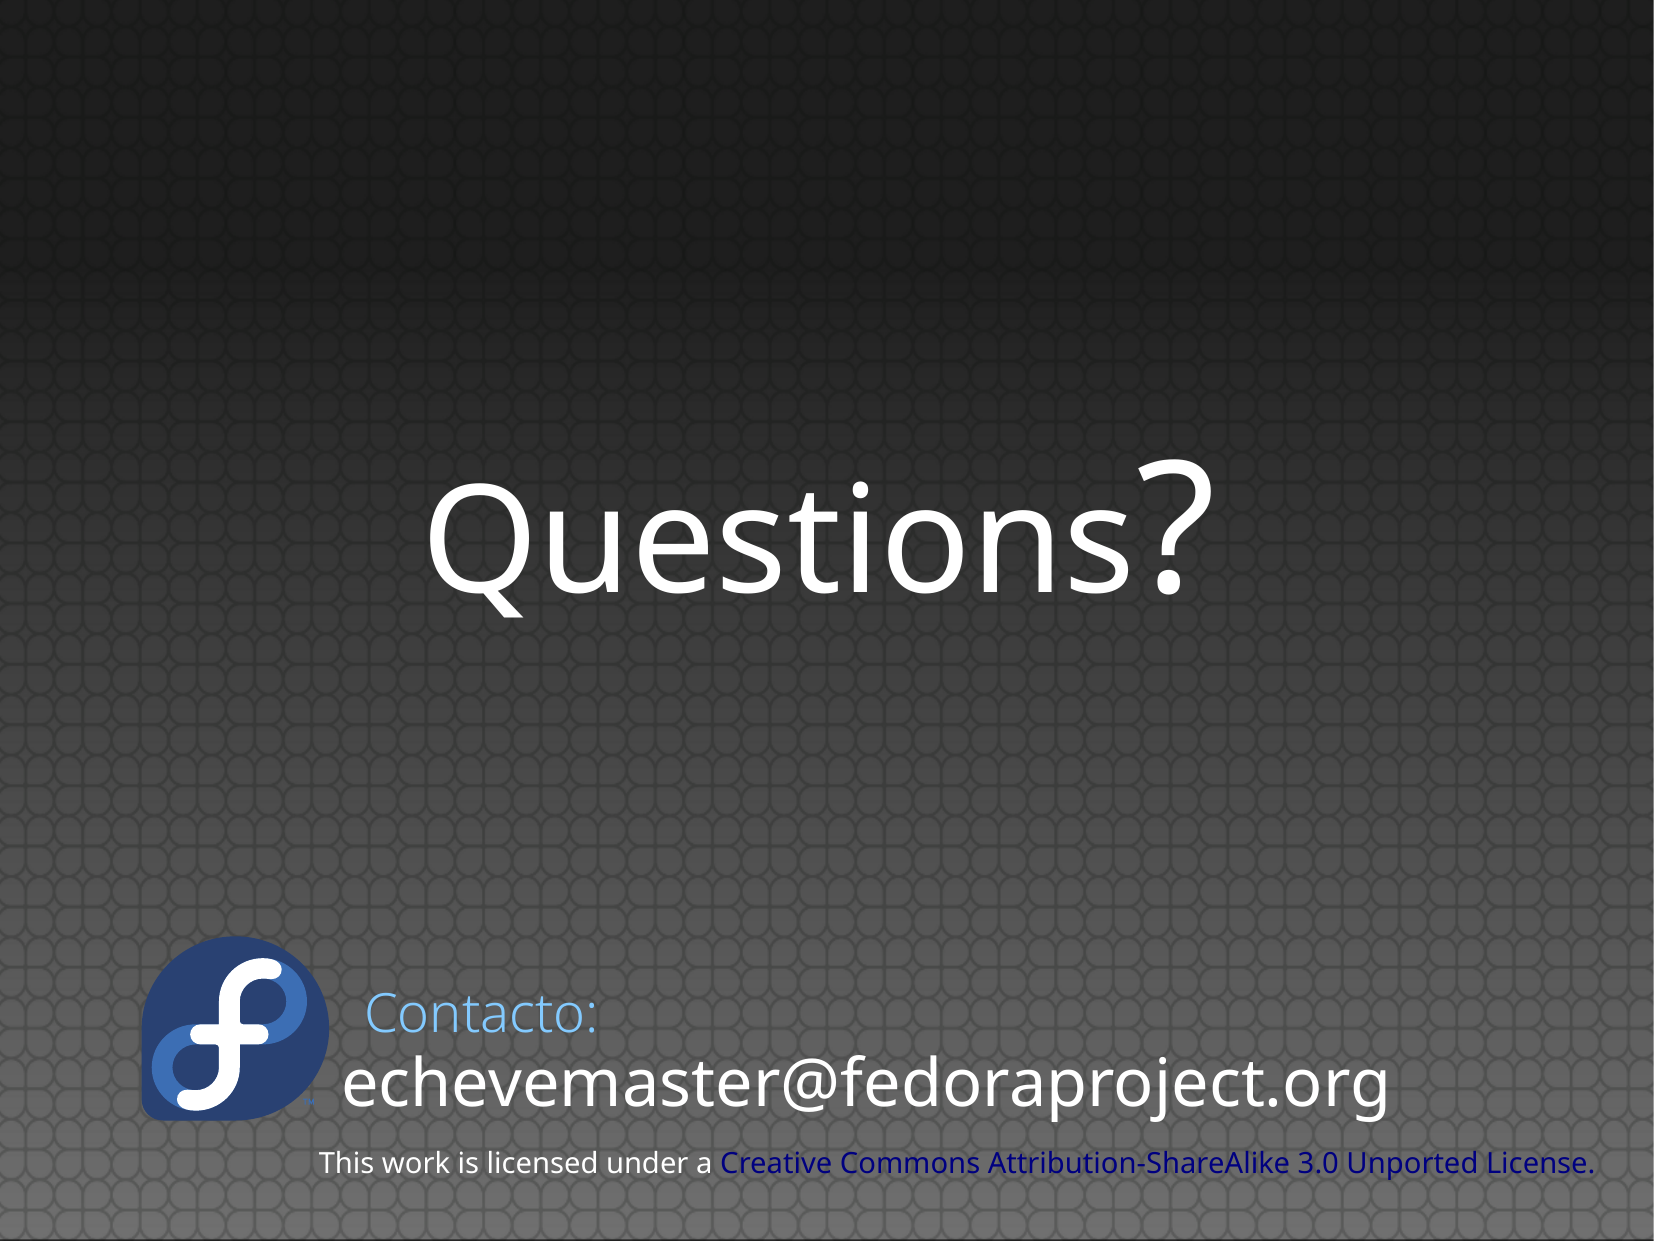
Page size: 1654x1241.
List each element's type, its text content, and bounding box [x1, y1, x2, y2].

title Questions? [30, 414, 1606, 628]
text_box Contacto: [349, 967, 703, 1045]
text_box echevemaster@fedoraproject.org [330, 1027, 1478, 1121]
text_box This work is licensed under a Creative Commons Attribution-ShareAlike 3.0 Unported License. [52, 1135, 1611, 1219]
picture [0, 0, 1654, 1241]
